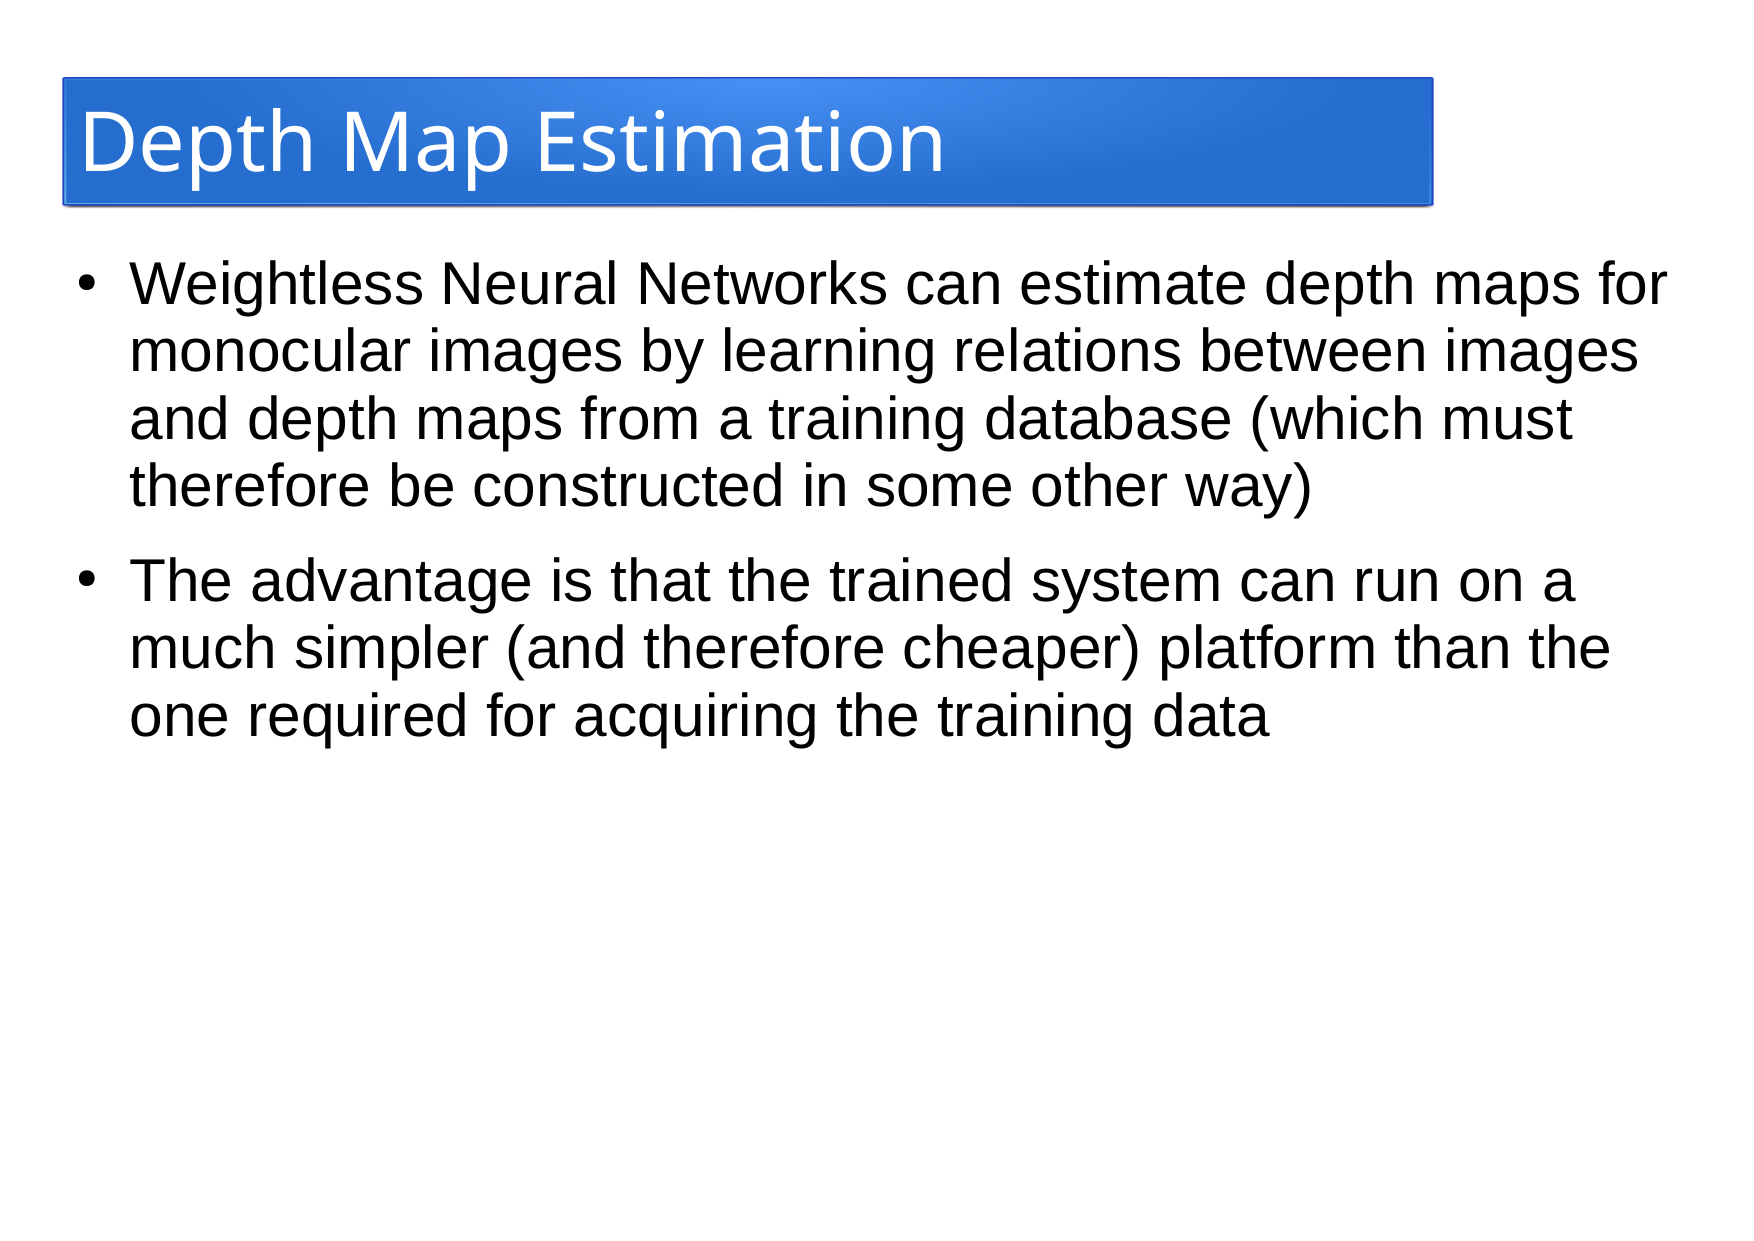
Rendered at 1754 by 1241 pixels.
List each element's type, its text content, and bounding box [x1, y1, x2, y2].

picture [58, 77, 1439, 209]
list Weightless Neural Networks can estimate depth maps for monocular images by learning relations between images and depth maps from a training database (which must therefore be constructed in some other way) The advantage is that the trained system can run on a much simpler (and therefore cheaper) platform than the one required for acquiring the training data [58, 249, 1696, 791]
title Depth Map Estimation [78, 80, 1429, 198]
